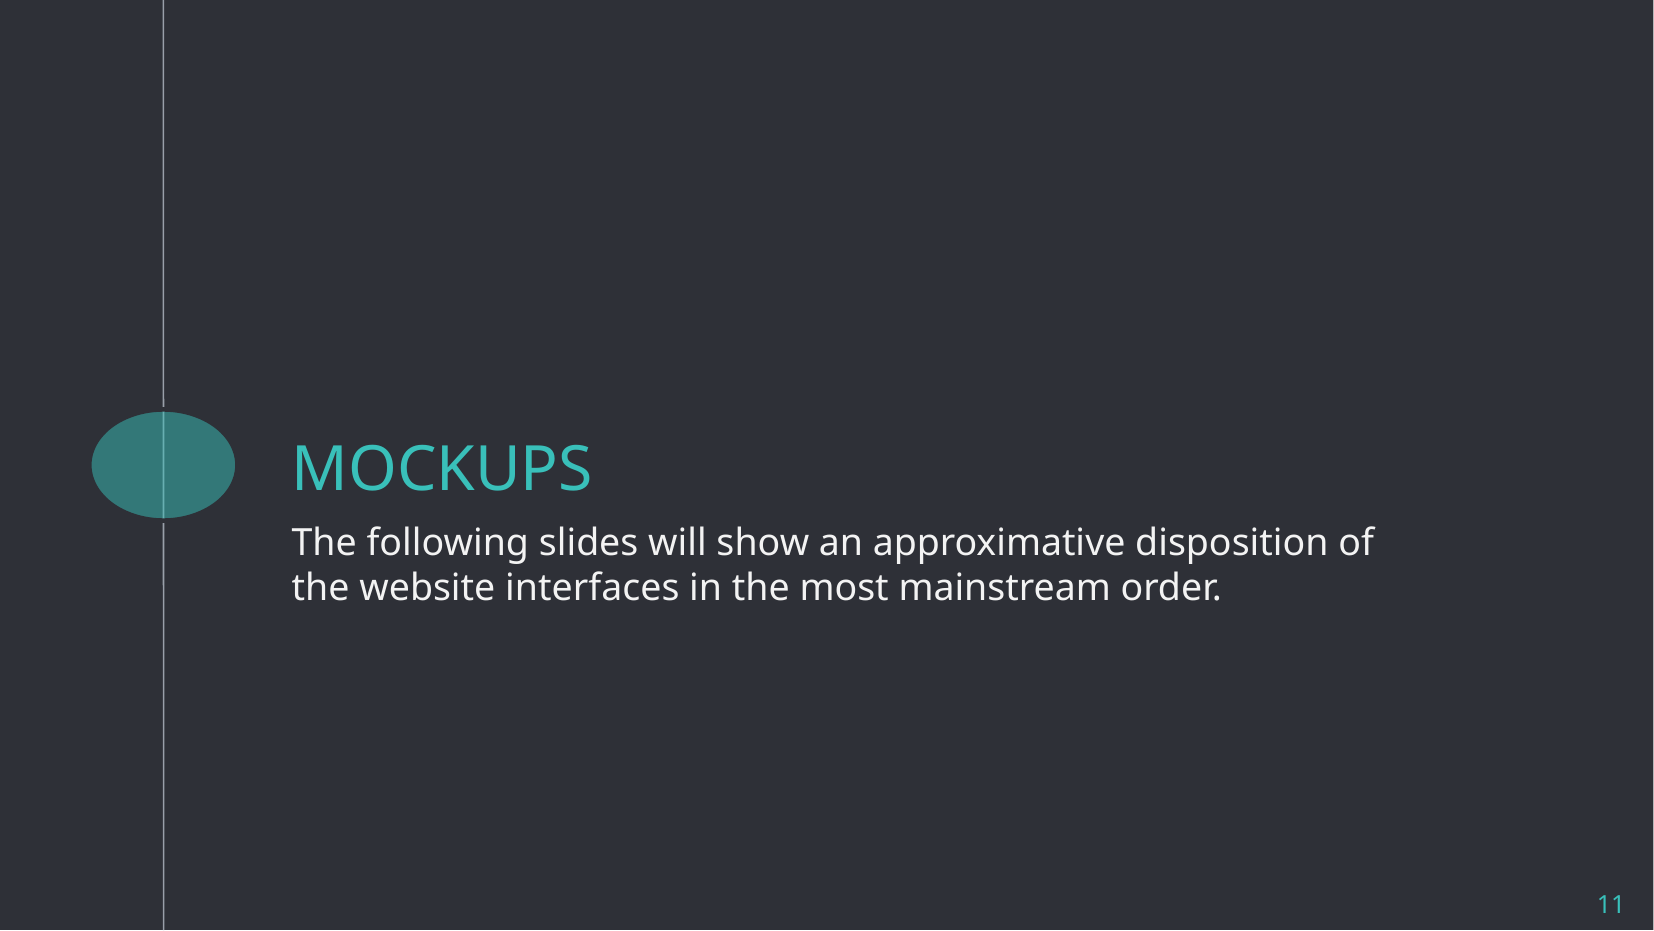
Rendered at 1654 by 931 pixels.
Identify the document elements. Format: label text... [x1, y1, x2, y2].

title MOCKUPS [276, 417, 1501, 503]
slide_number <numéro> [1541, 873, 1641, 931]
subtitle The following slides will show an approximative disposition of the website interfaces in the most mainstream order. [276, 503, 1530, 568]
